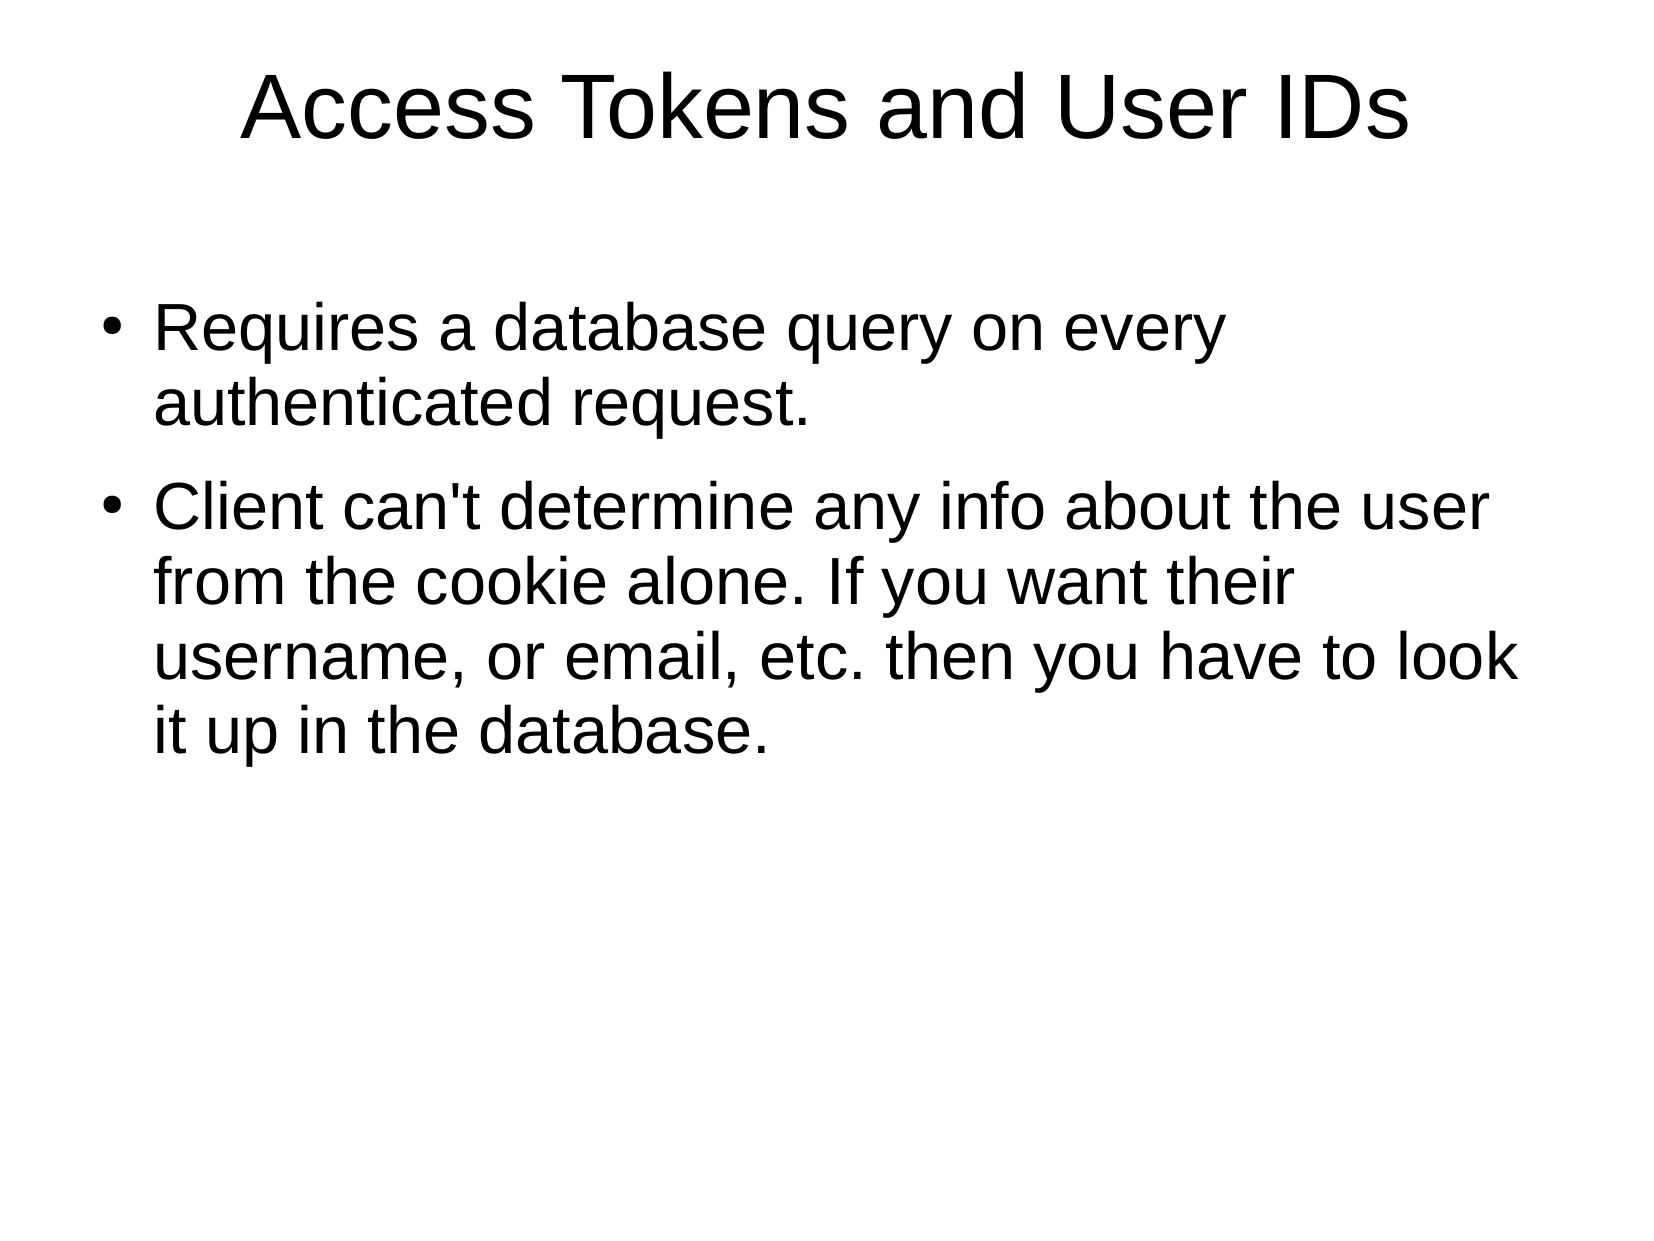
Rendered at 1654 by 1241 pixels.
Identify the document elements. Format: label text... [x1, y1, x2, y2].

list Requires a database query on every authenticated request. Client can't determine any info about the user from the cookie alone. If you want their username, or email, etc. then you have to look it up in the database. [82, 290, 1571, 1010]
title Access Tokens and User IDs [82, 2, 1571, 211]
